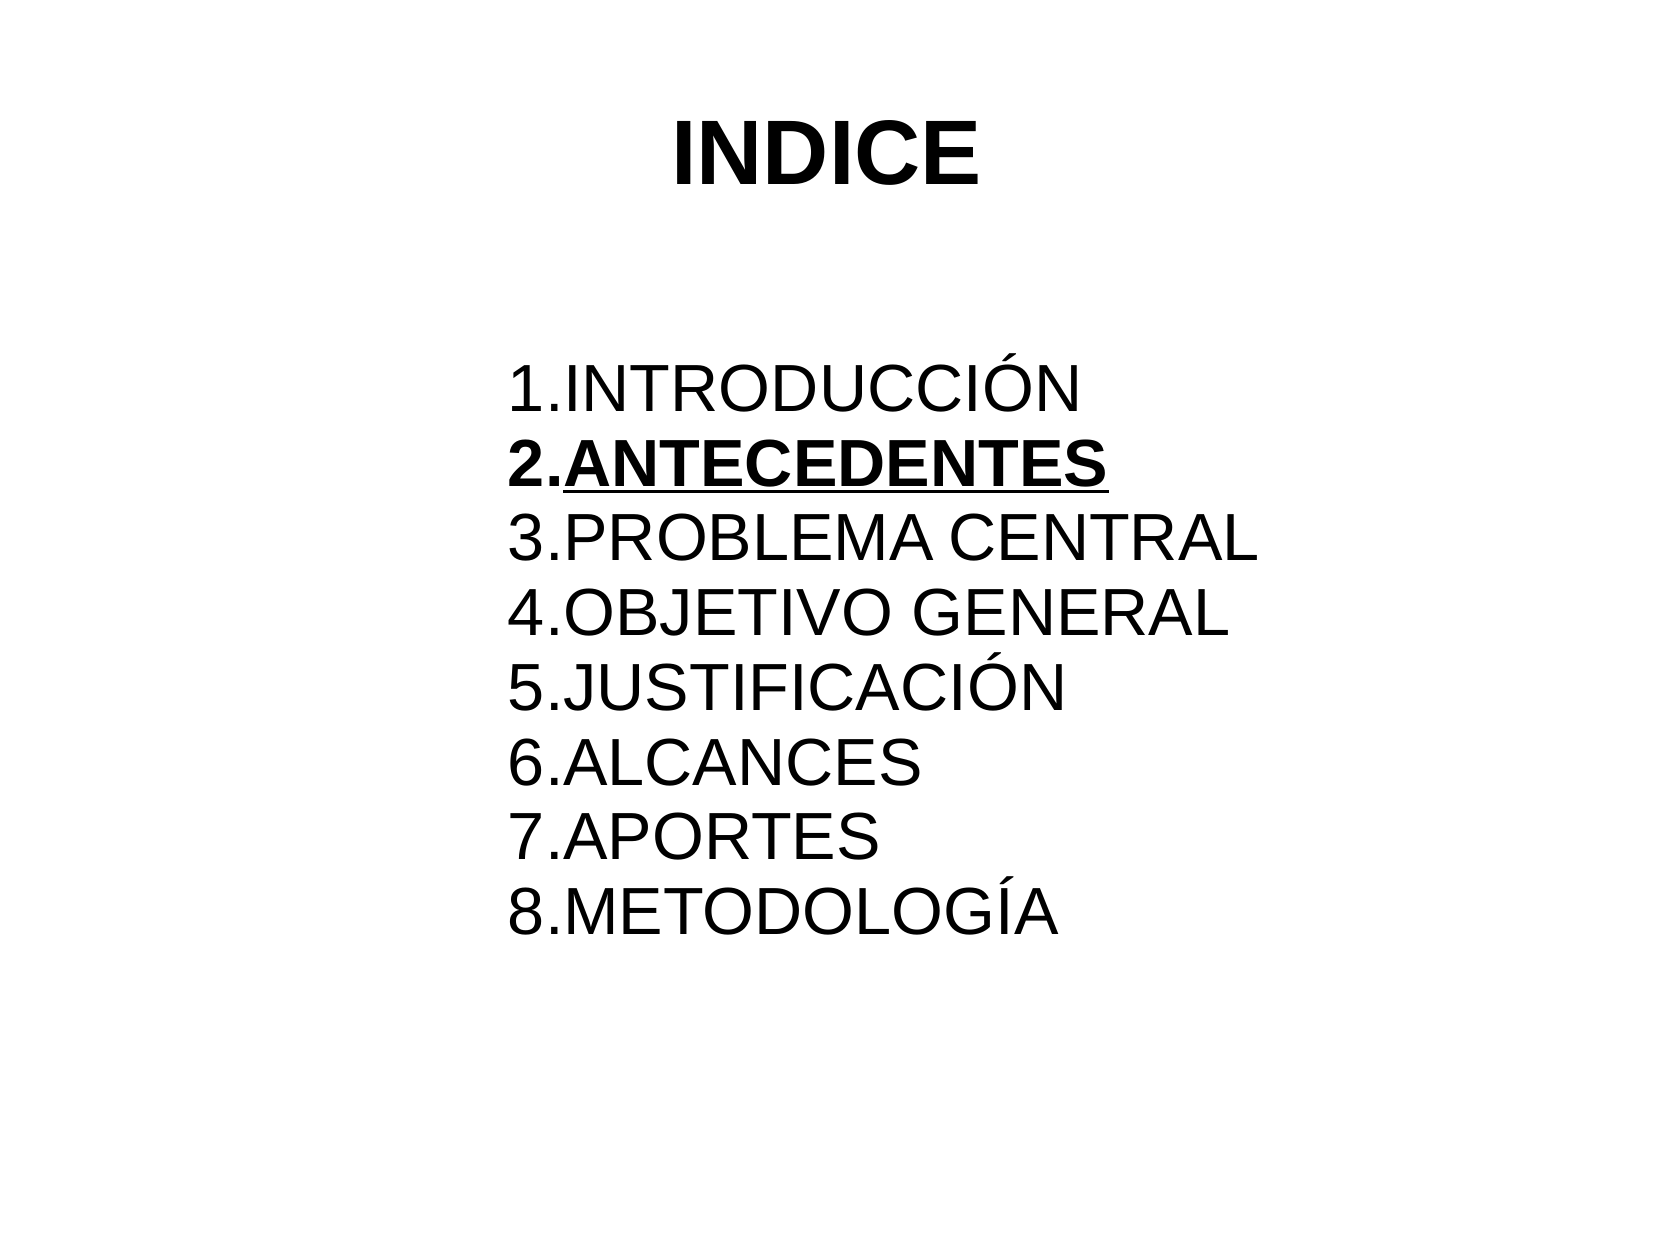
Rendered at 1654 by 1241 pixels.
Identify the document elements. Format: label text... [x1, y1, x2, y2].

title INDICE [82, 49, 1571, 257]
subtitle INTRODUCCIÓN ANTECEDENTES PROBLEMA CENTRAL OBJETIVO GENERAL JUSTIFICACIÓN ALCANCES APORTES METODOLOGÍA [507, 290, 1312, 1010]
